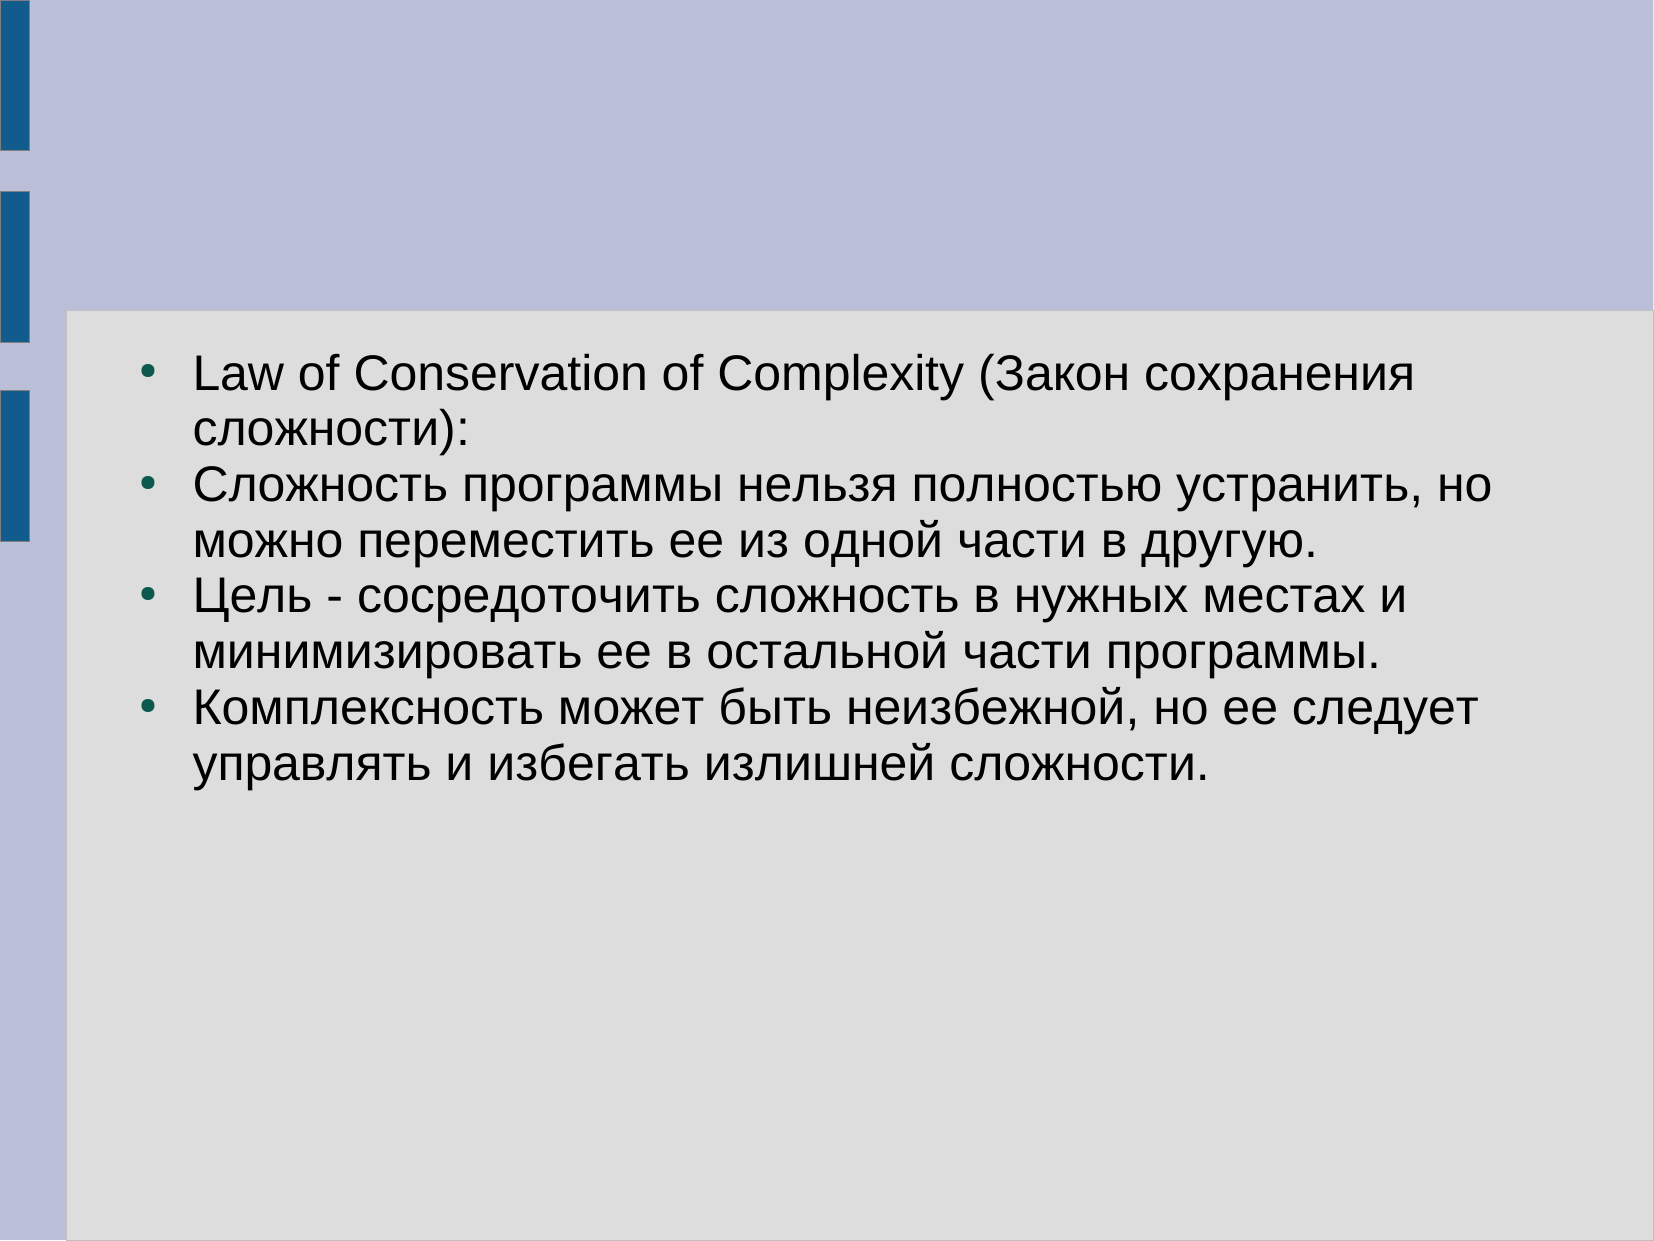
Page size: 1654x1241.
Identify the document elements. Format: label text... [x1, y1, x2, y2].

list Law of Conservation of Complexity (Закон сохранения сложности): Сложность программы нельзя полностью устранить, но можно переместить ее из одной части в другую. Цель - сосредоточить сложность в нужных местах и минимизировать ее в остальной части программы. Комплексность может быть неизбежной, но ее следует управлять и избегать излишней сложности. [121, 344, 1534, 1127]
